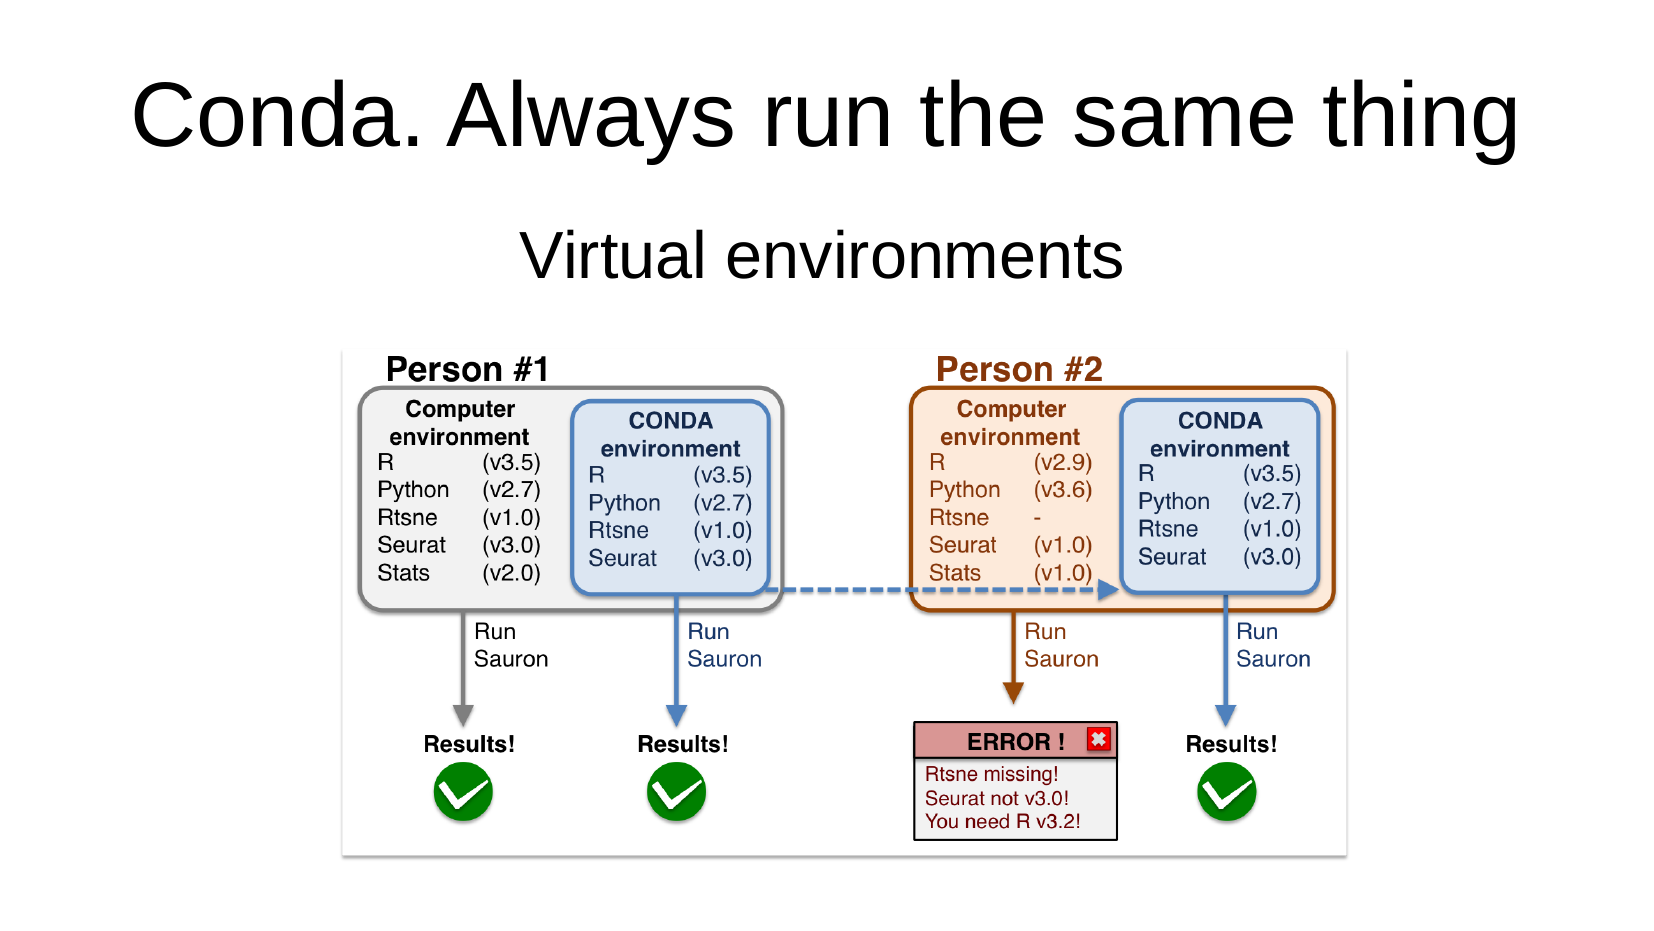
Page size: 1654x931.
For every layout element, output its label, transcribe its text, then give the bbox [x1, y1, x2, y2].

title Conda. Always run the same thing [82, 37, 1571, 193]
text_box Virtual environments [75, 217, 1571, 758]
picture [337, 340, 1351, 863]
